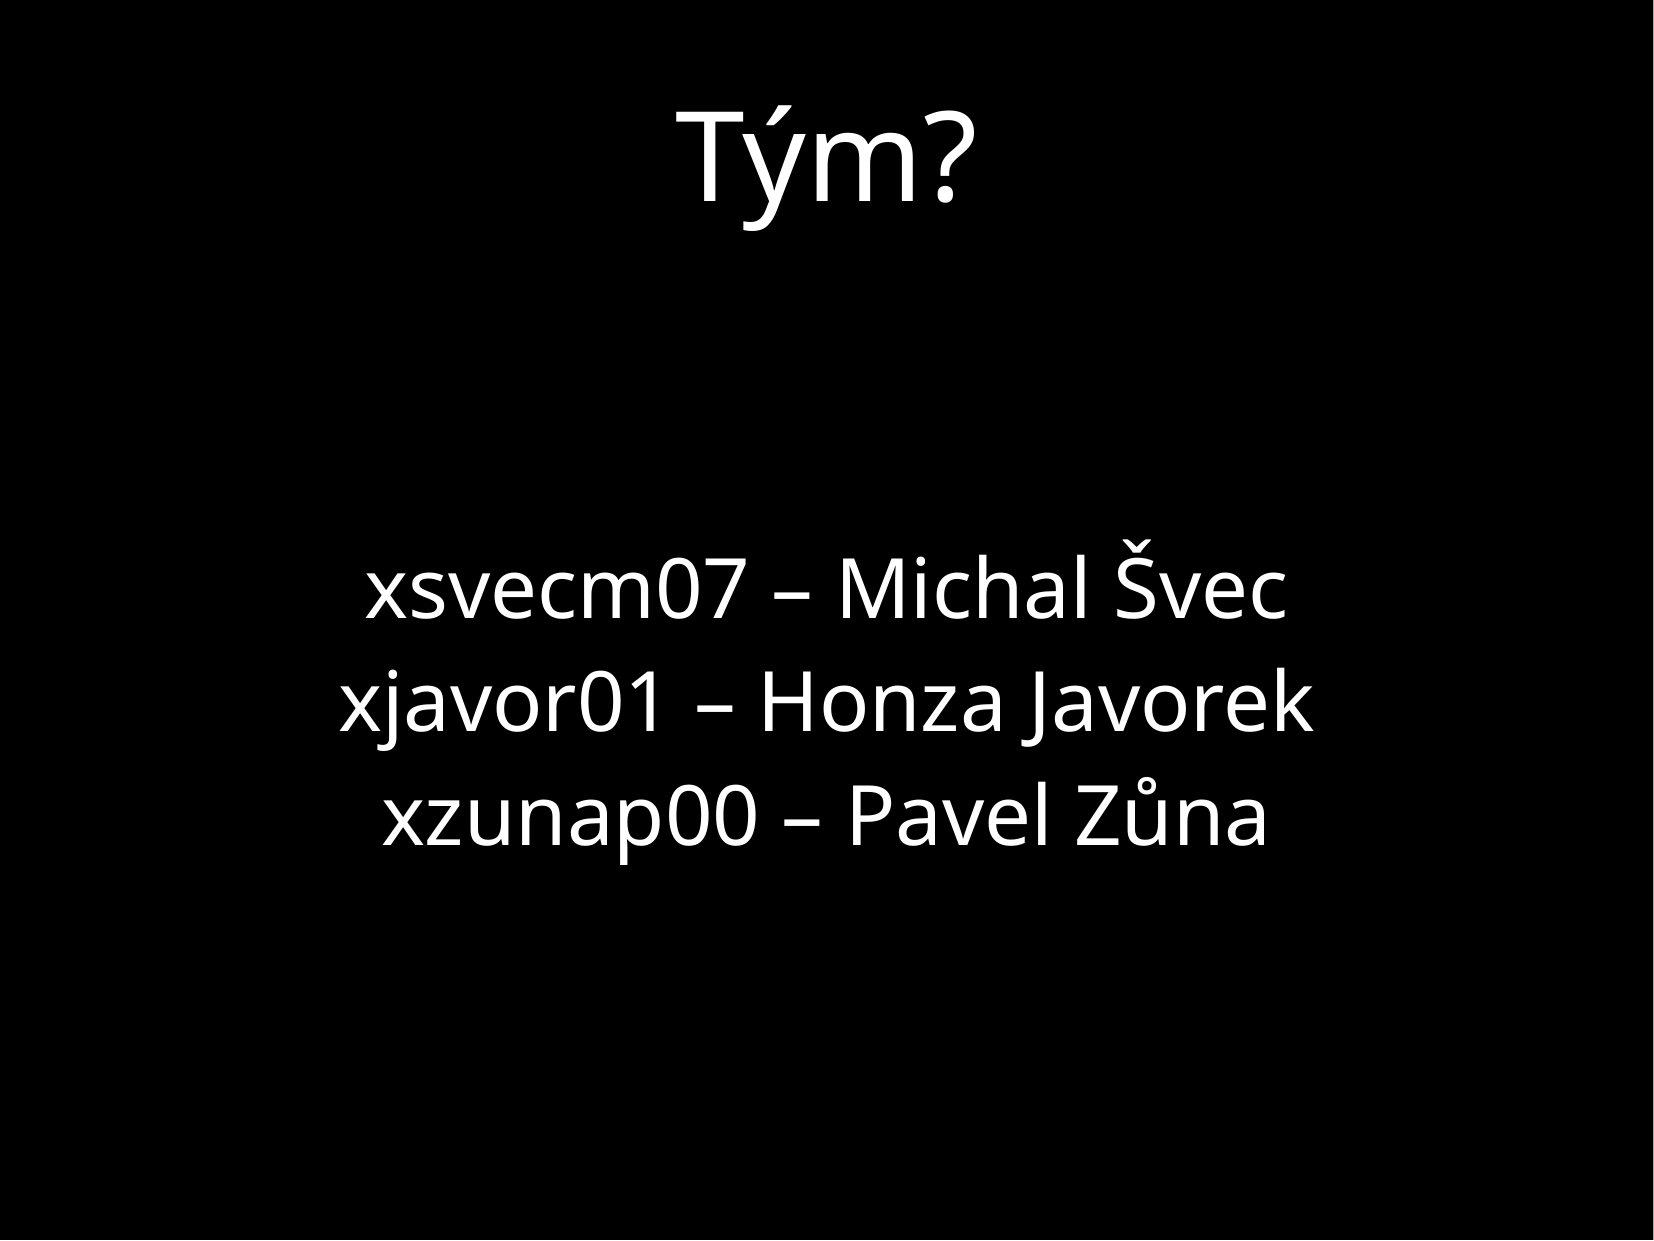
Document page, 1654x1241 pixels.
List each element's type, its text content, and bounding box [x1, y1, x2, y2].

title Tým? [82, 56, 1571, 250]
subtitle xsvecm07 – Michal Švec xjavor01 – Honza Javorek xzunap00 – Pavel Zůna [82, 290, 1571, 1109]
